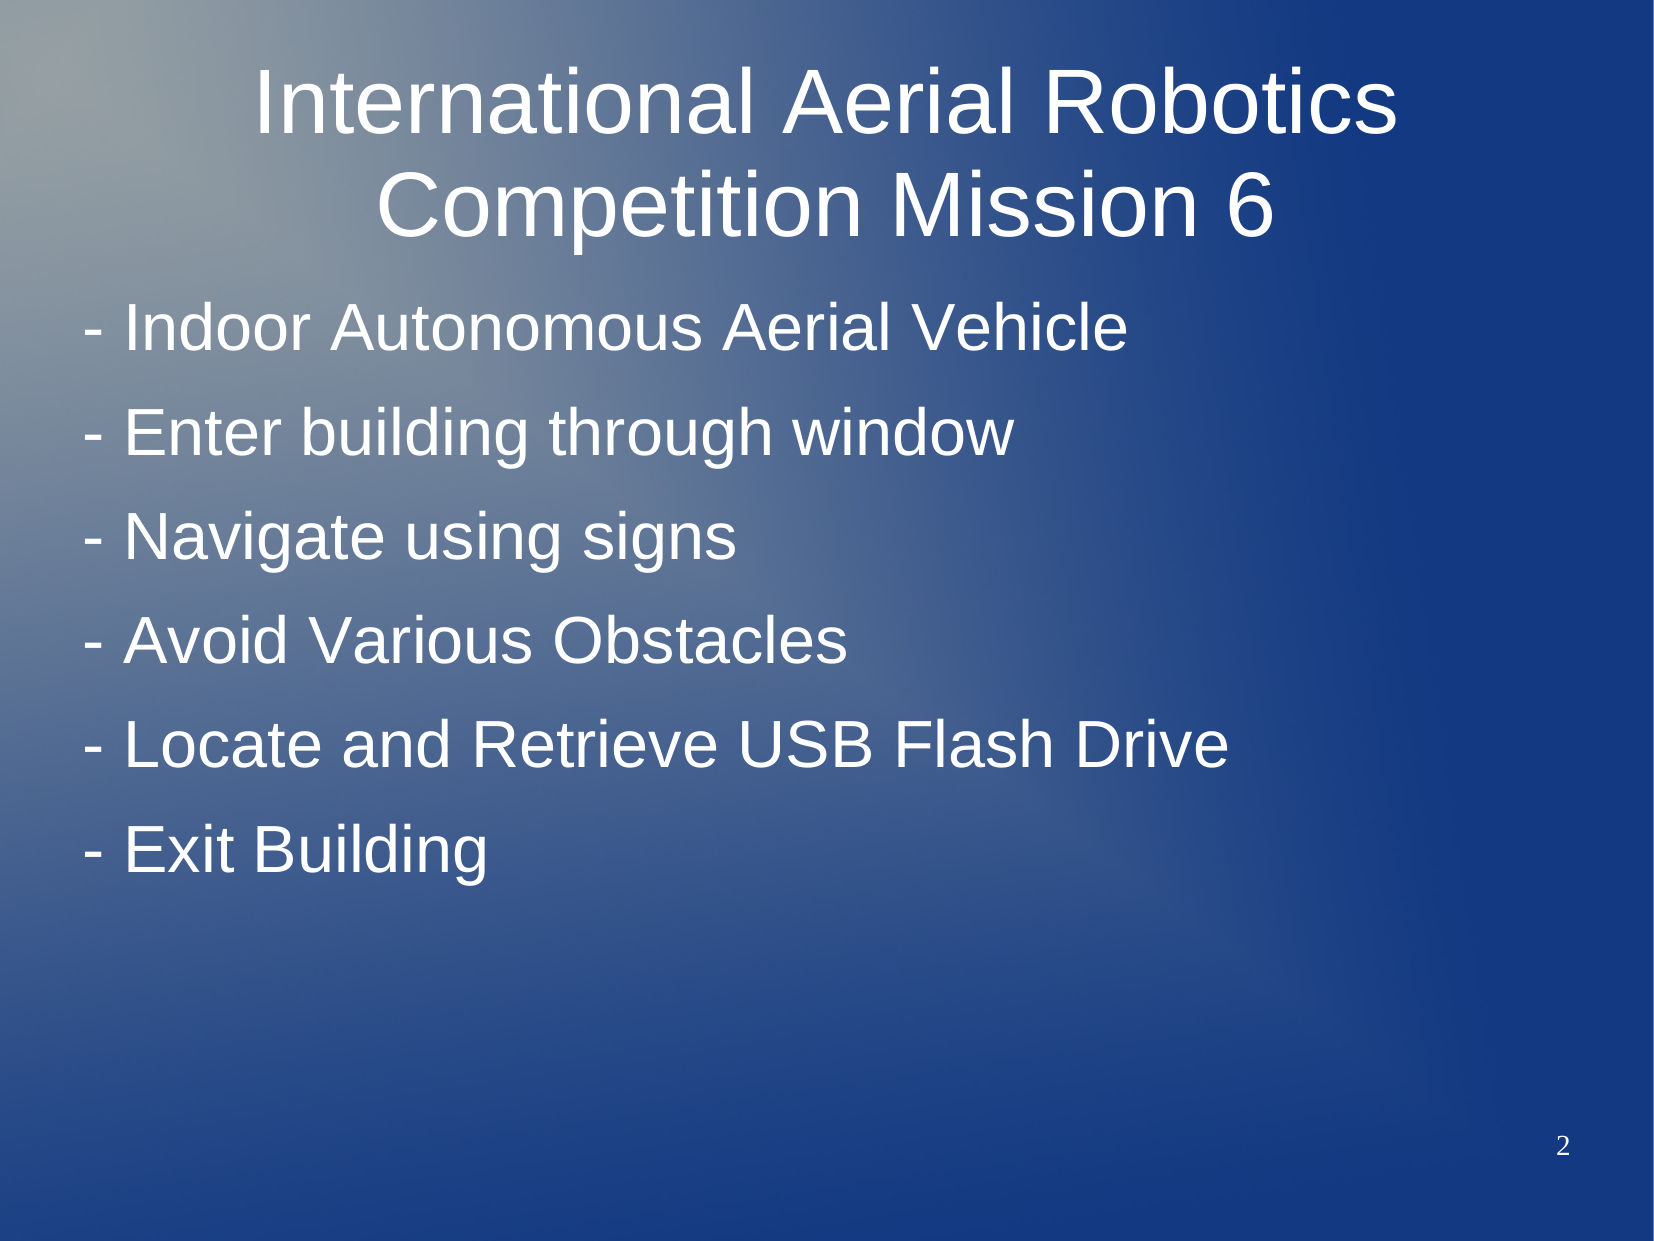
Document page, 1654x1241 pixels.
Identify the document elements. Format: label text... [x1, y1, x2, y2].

list - Indoor Autonomous Aerial Vehicle - Enter building through window - Navigate using signs - Avoid Various Obstacles - Locate and Retrieve USB Flash Drive - Exit Building [82, 290, 1571, 1109]
picture [0, 0, 1654, 1241]
title International Aerial Robotics Competition Mission 6 [82, 49, 1571, 257]
